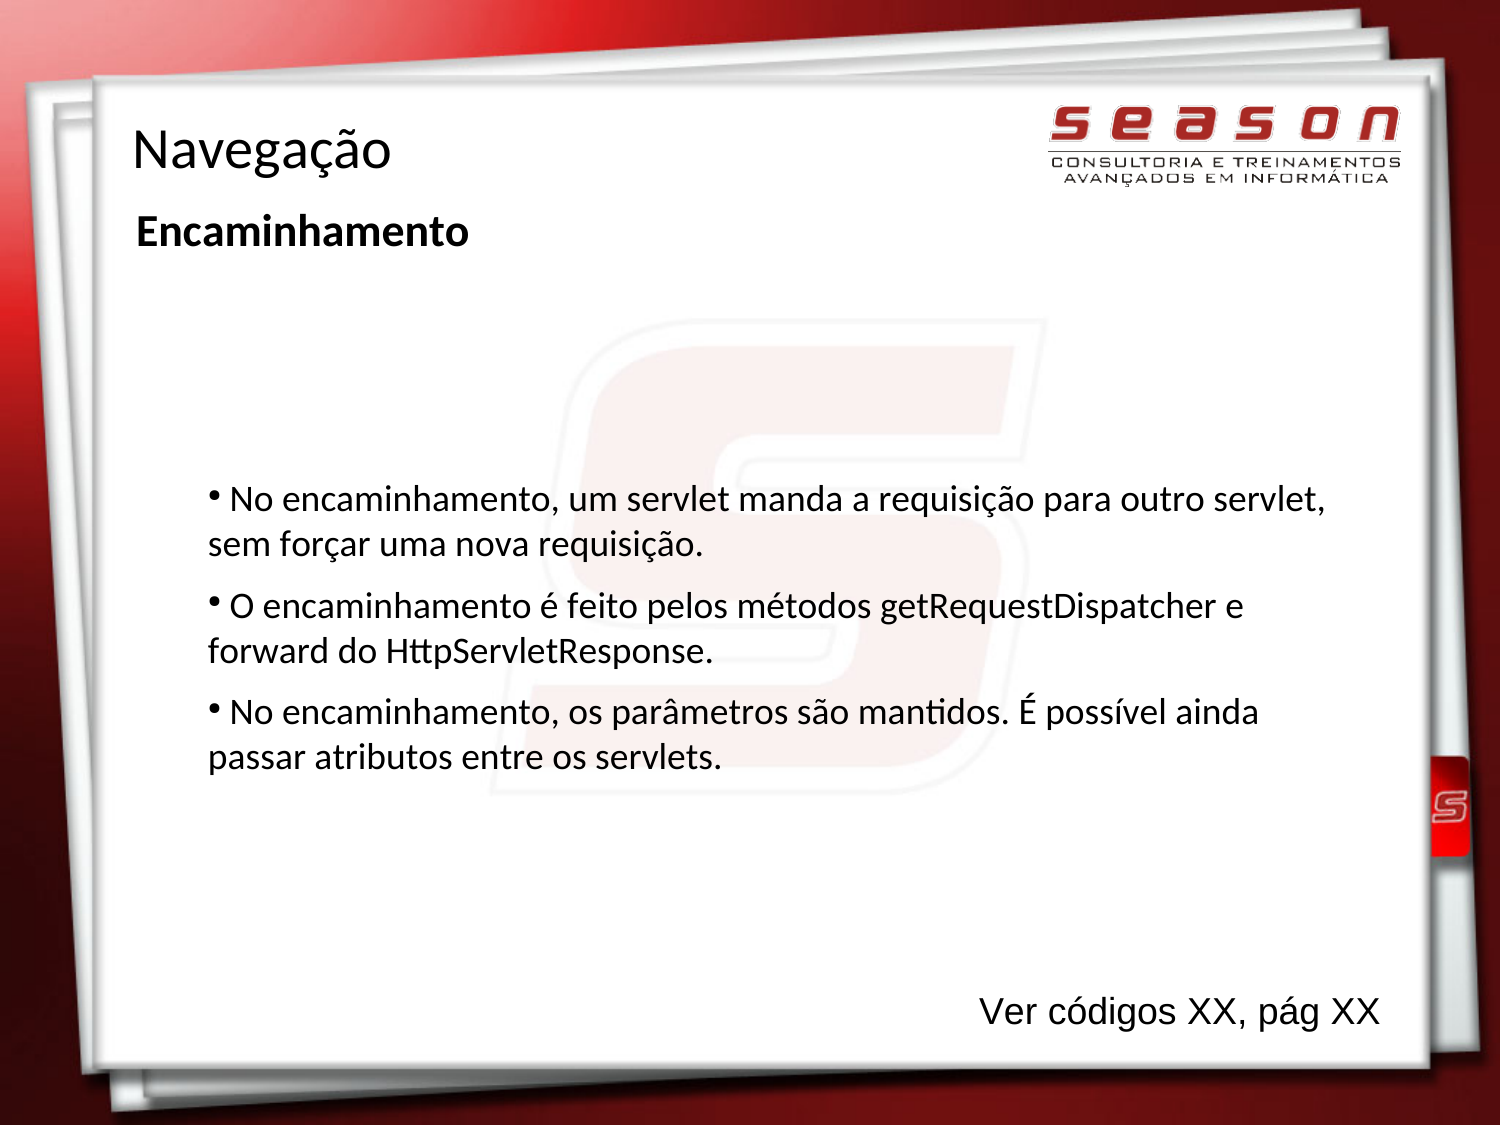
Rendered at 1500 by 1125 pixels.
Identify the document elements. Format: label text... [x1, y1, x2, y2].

picture [0, 0, 1500, 1125]
title Navegação [118, 33, 1394, 257]
text_box Ver códigos XX, pág XX [708, 979, 1396, 1040]
text_box Encaminhamento [119, 200, 1240, 256]
text_box No encaminhamento, um servlet manda a requisição para outro servlet, sem forçar uma nova requisição. O encaminhamento é feito pelos métodos getRequestDispatcher e forward do HttpServletResponse. No encaminhamento, os parâmetros são mantidos. É possível ainda passar atributos entre os servlets. [207, 357, 1328, 894]
